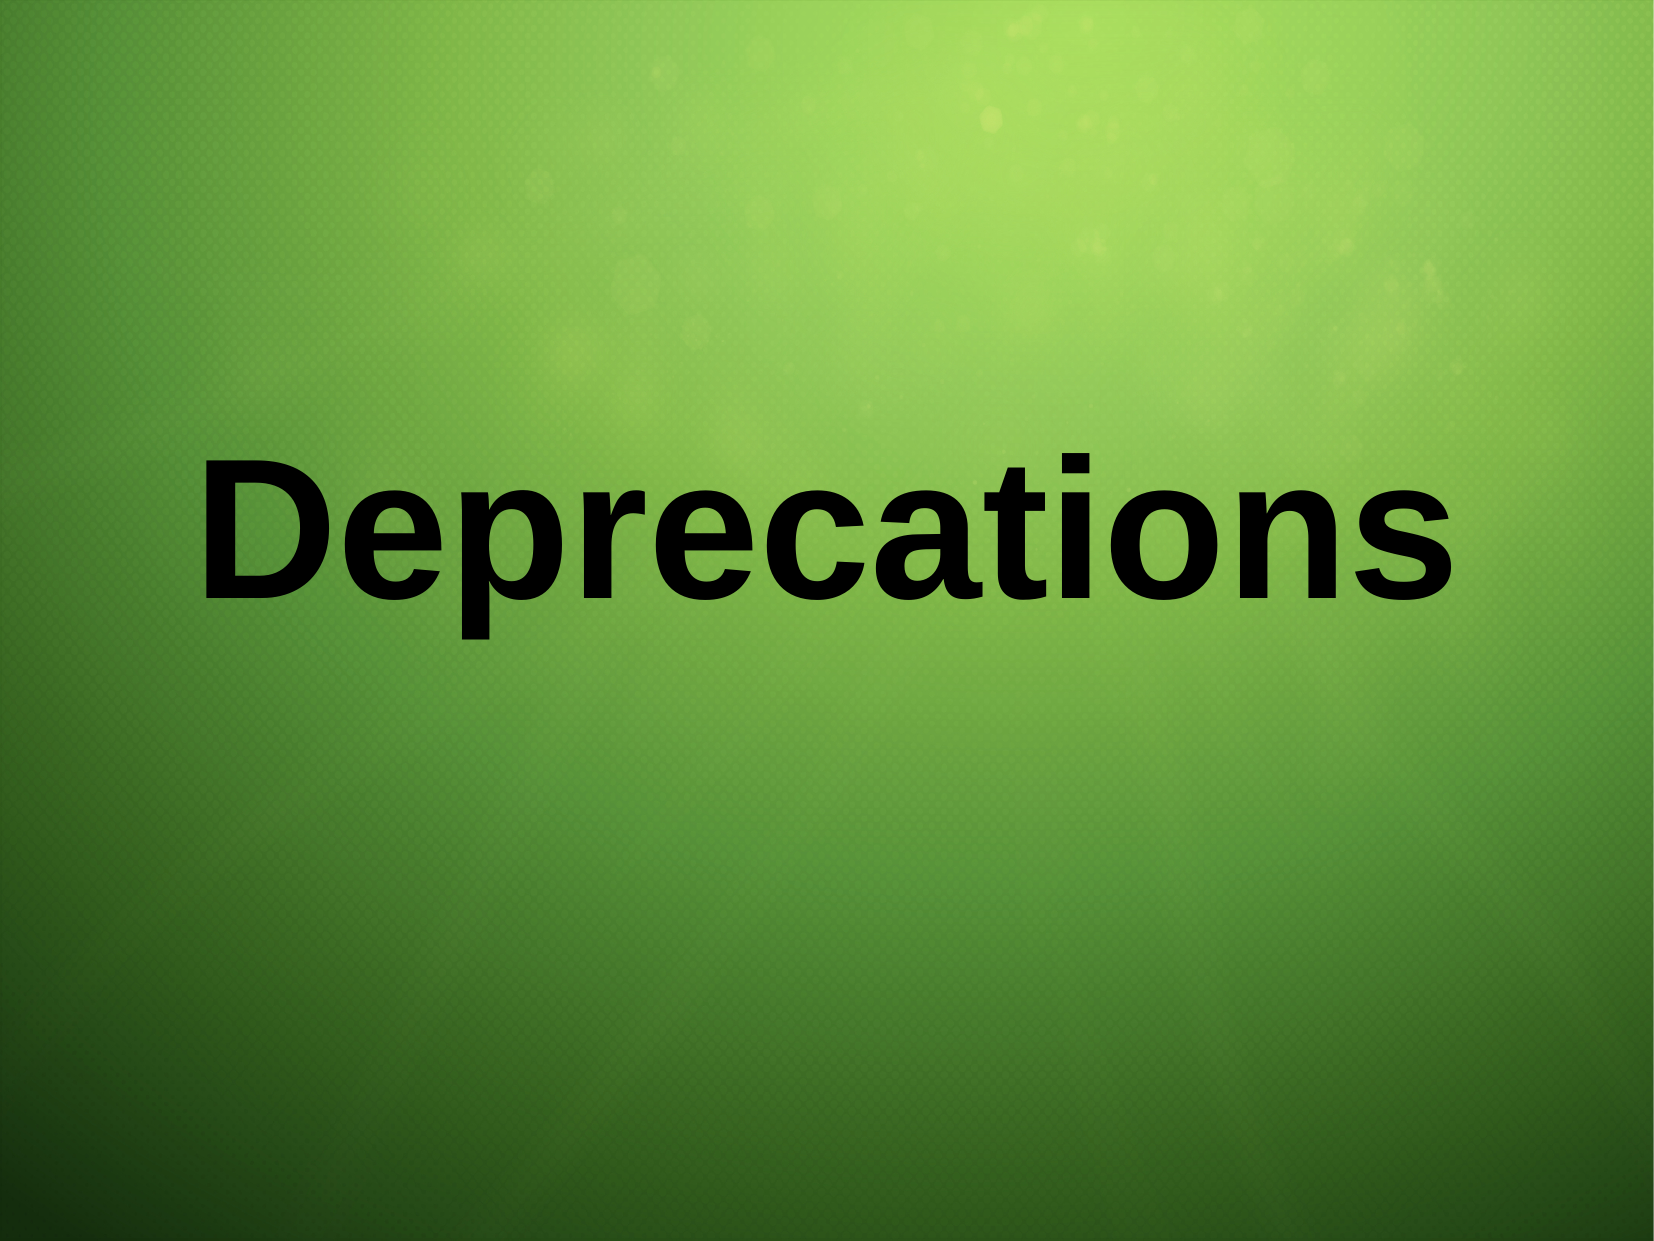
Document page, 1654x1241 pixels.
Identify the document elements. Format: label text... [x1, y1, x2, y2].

picture [0, 0, 1654, 1241]
subtitle Deprecations [82, 49, 1571, 1010]
